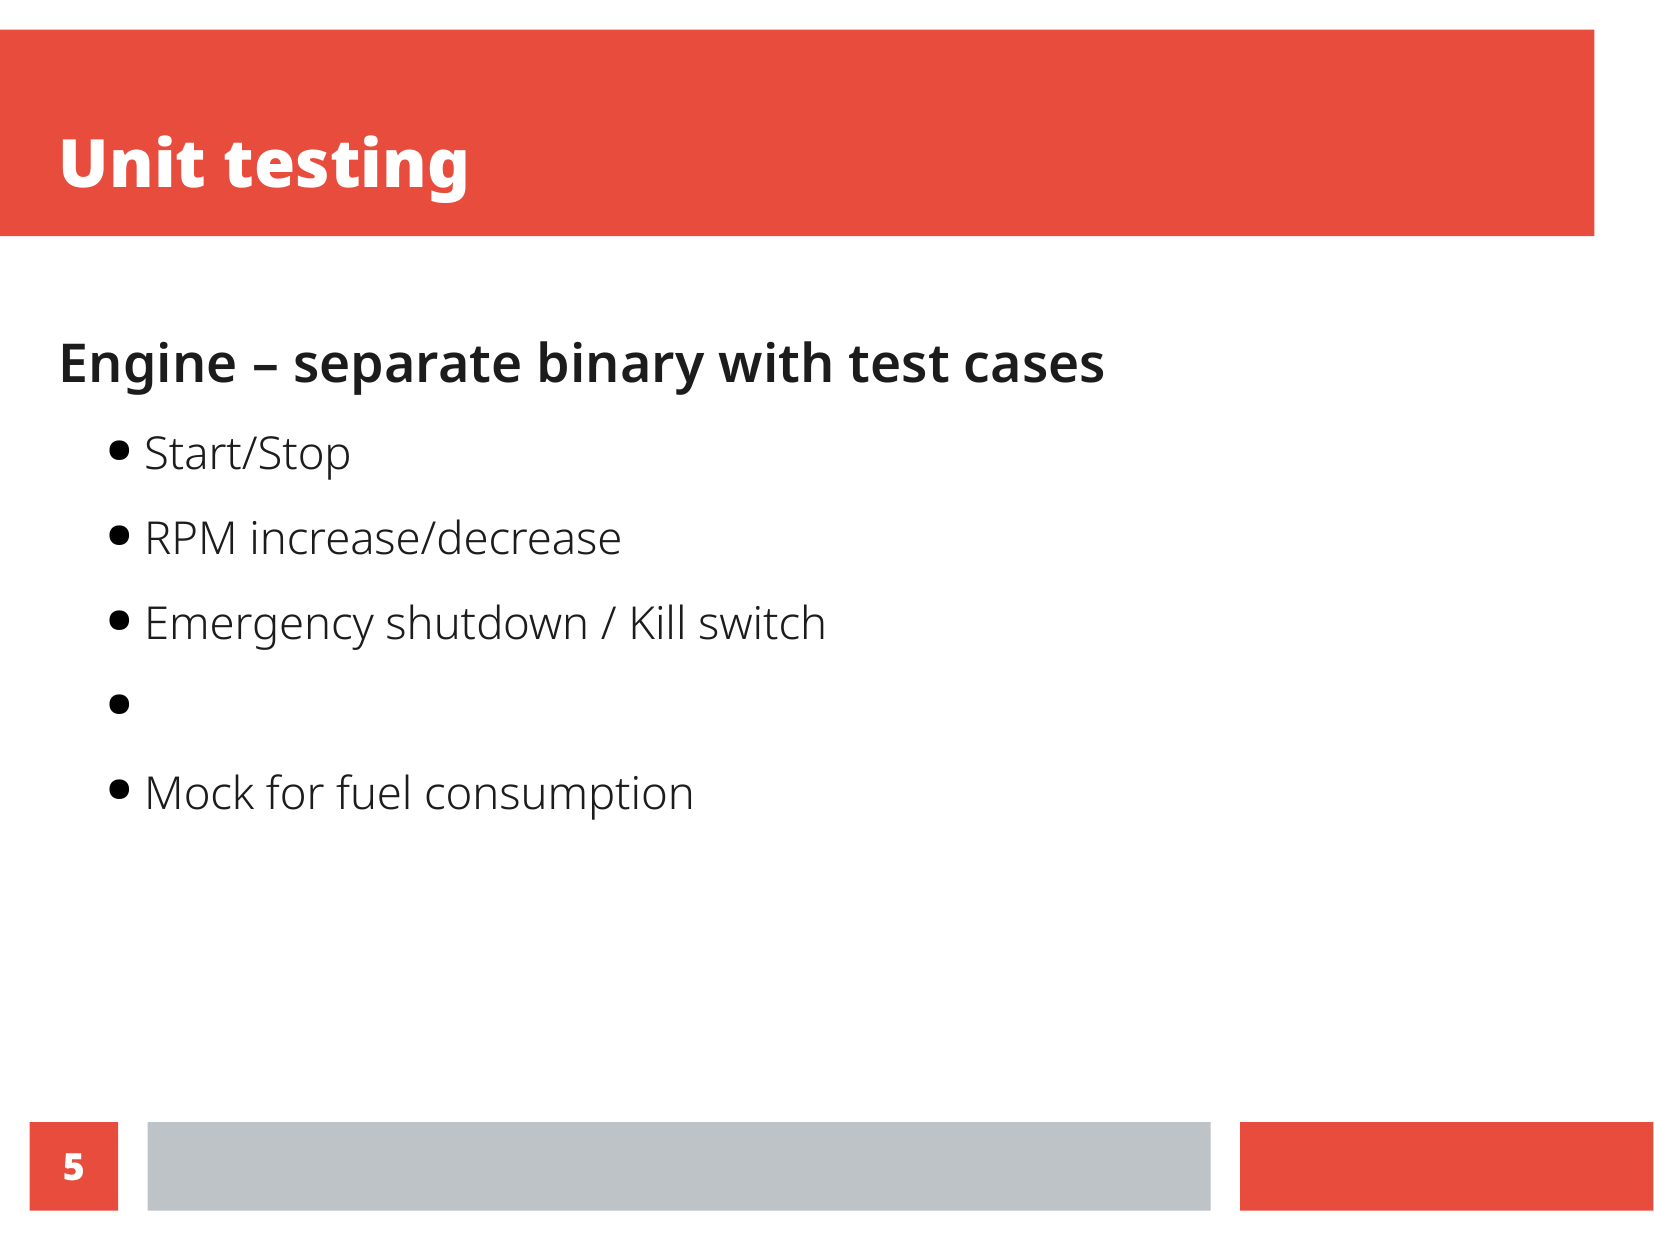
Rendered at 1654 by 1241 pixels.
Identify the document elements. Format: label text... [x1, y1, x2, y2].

title Unit testing [59, 59, 1595, 207]
list Engine – separate binary with test cases Start/Stop RPM increase/decrease Emergency shutdown / Kill switch Mock for fuel consumption [59, 324, 1565, 826]
